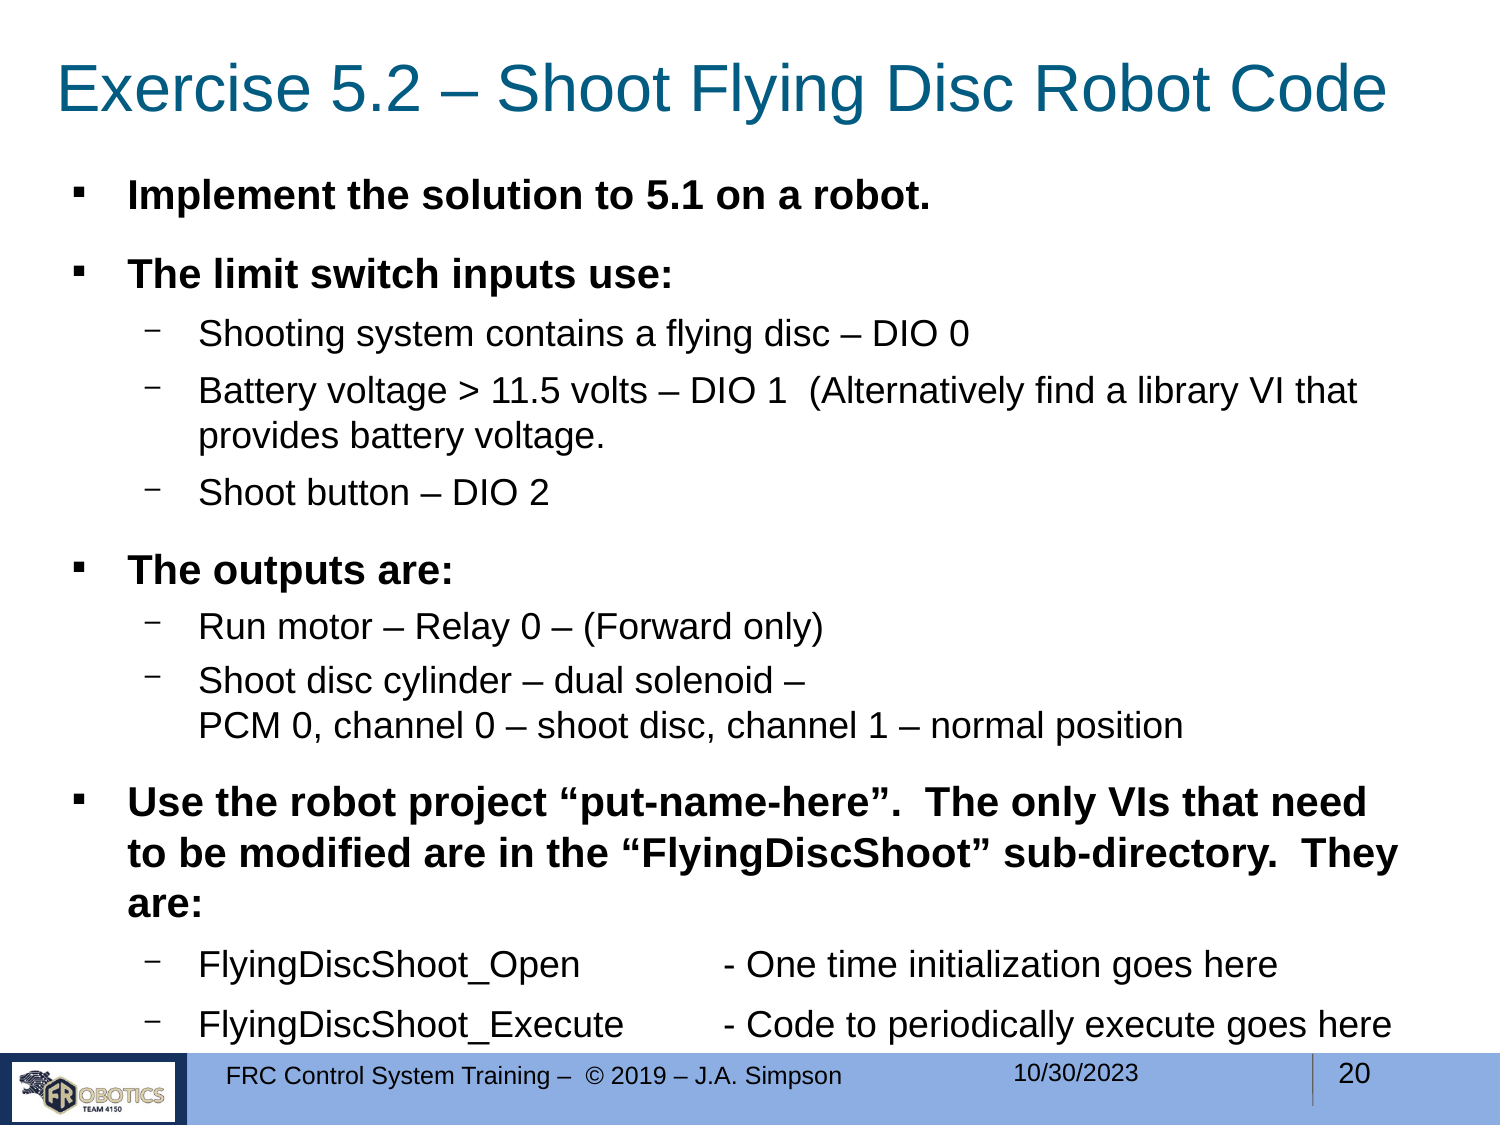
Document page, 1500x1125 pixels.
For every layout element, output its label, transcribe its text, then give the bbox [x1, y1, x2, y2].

text_box FRC Control System Training – © 2019 – J.A. Simpson [210, 1060, 974, 1088]
text_box 10/30/2023 [998, 1057, 1274, 1086]
text_box Exercise 5.2 – Shoot Flying Disc Robot Code [41, 37, 1429, 133]
text_box Implement the solution to 5.1 on a robot. The limit switch inputs use: Shooting system contains a flying disc – DIO 0 Battery voltage > 11.5 volts – DIO 1 (Alternatively find a library VI that provides battery voltage. Shoot button – DIO 2 The outputs are: Run motor – Relay 0 – (Forward only) Shoot disc cylinder – dual solenoid – PCM 0, channel 0 – shoot disc, channel 1 – normal position Use the robot project “put-name-here”. The only VIs that need to be modified are in the “FlyingDiscShoot” sub-directory. They are: FlyingDiscShoot_Open - One time initialization goes here FlyingDiscShoot_Execute - Code to periodically execute goes here [41, 160, 1426, 1011]
picture [12, 1062, 175, 1122]
text_box <number> [1323, 1057, 1461, 1086]
